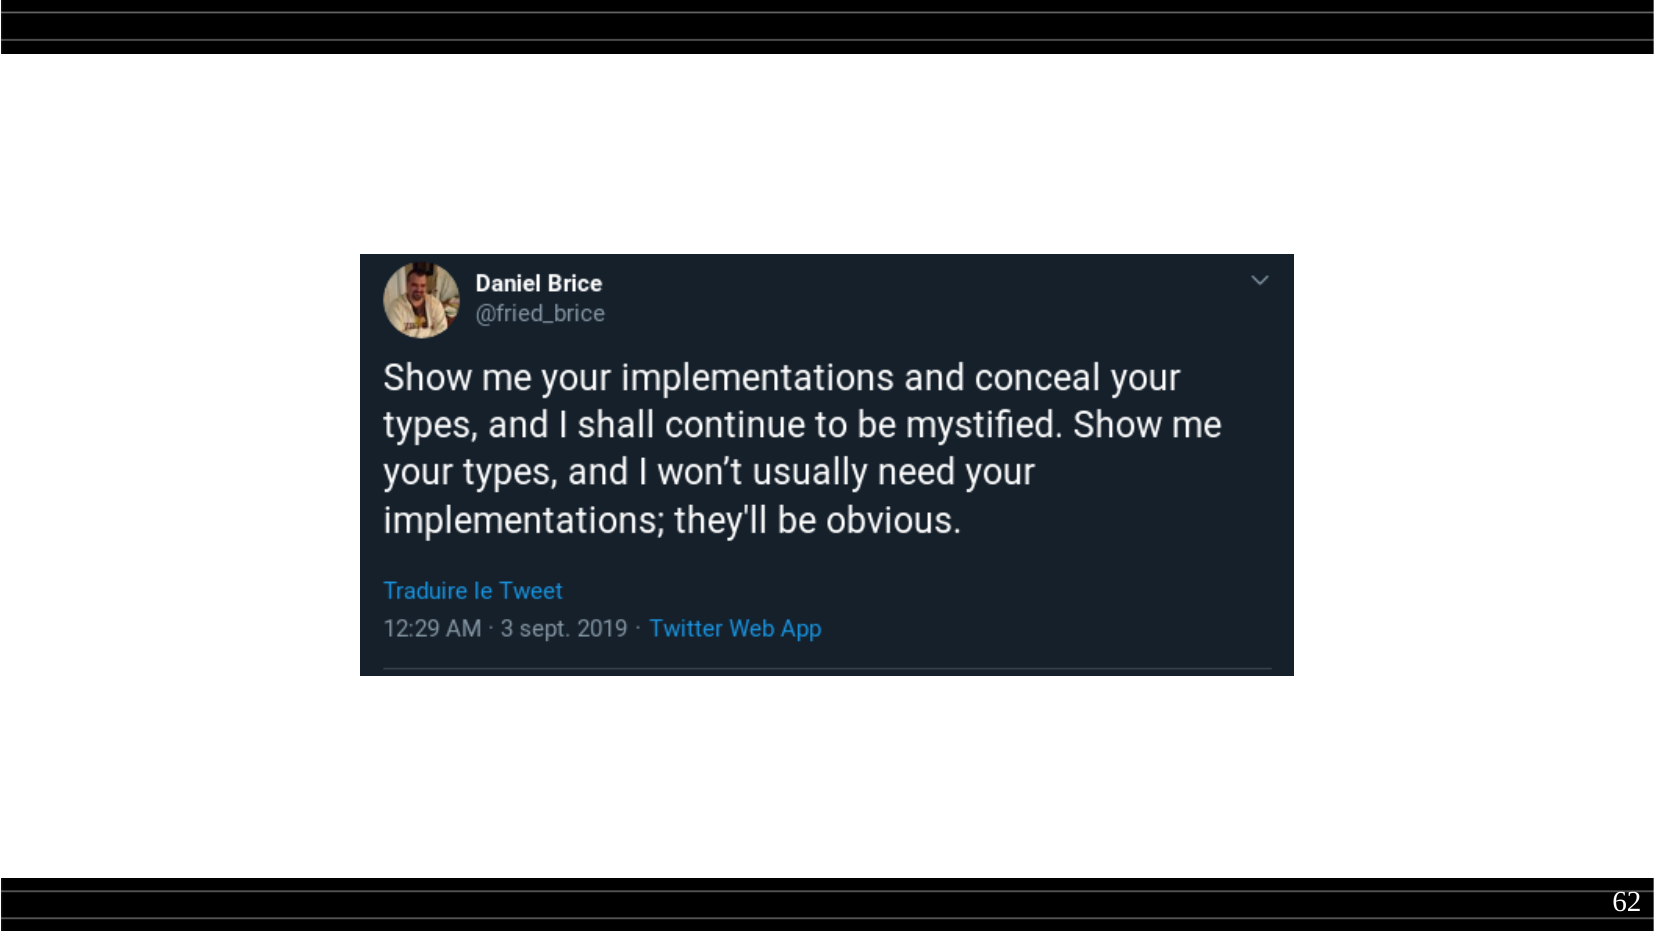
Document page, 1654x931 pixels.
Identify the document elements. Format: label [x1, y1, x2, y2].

picture [360, 254, 1294, 676]
picture [1, 0, 1654, 54]
picture [1, 878, 1654, 931]
